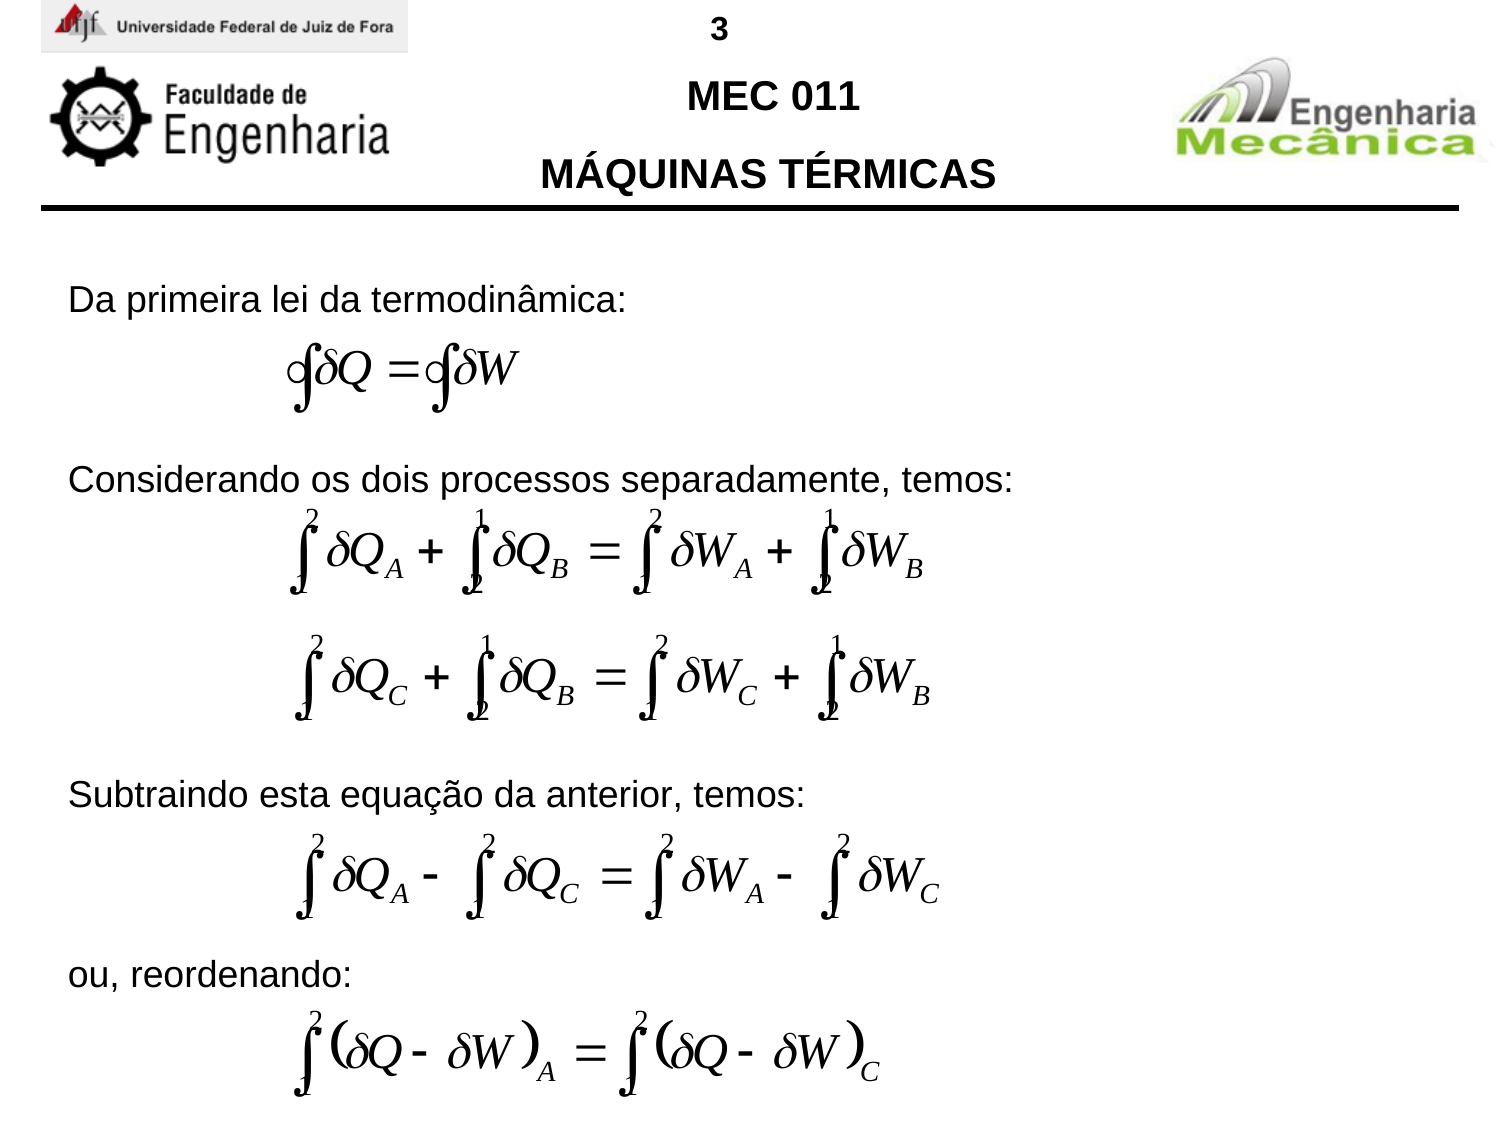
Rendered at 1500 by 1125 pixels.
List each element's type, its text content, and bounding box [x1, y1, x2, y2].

chart [277, 326, 533, 419]
chart [273, 495, 940, 604]
text_box Da primeira lei da termodinâmica: Considerando os dois processos separadamente, temos: Subtraindo esta equação da anterior, temos: ou, reordenando: [53, 267, 1447, 1003]
chart [277, 997, 897, 1106]
chart [278, 621, 944, 731]
chart [279, 820, 954, 929]
picture [1151, 54, 1500, 167]
picture [41, 0, 408, 174]
